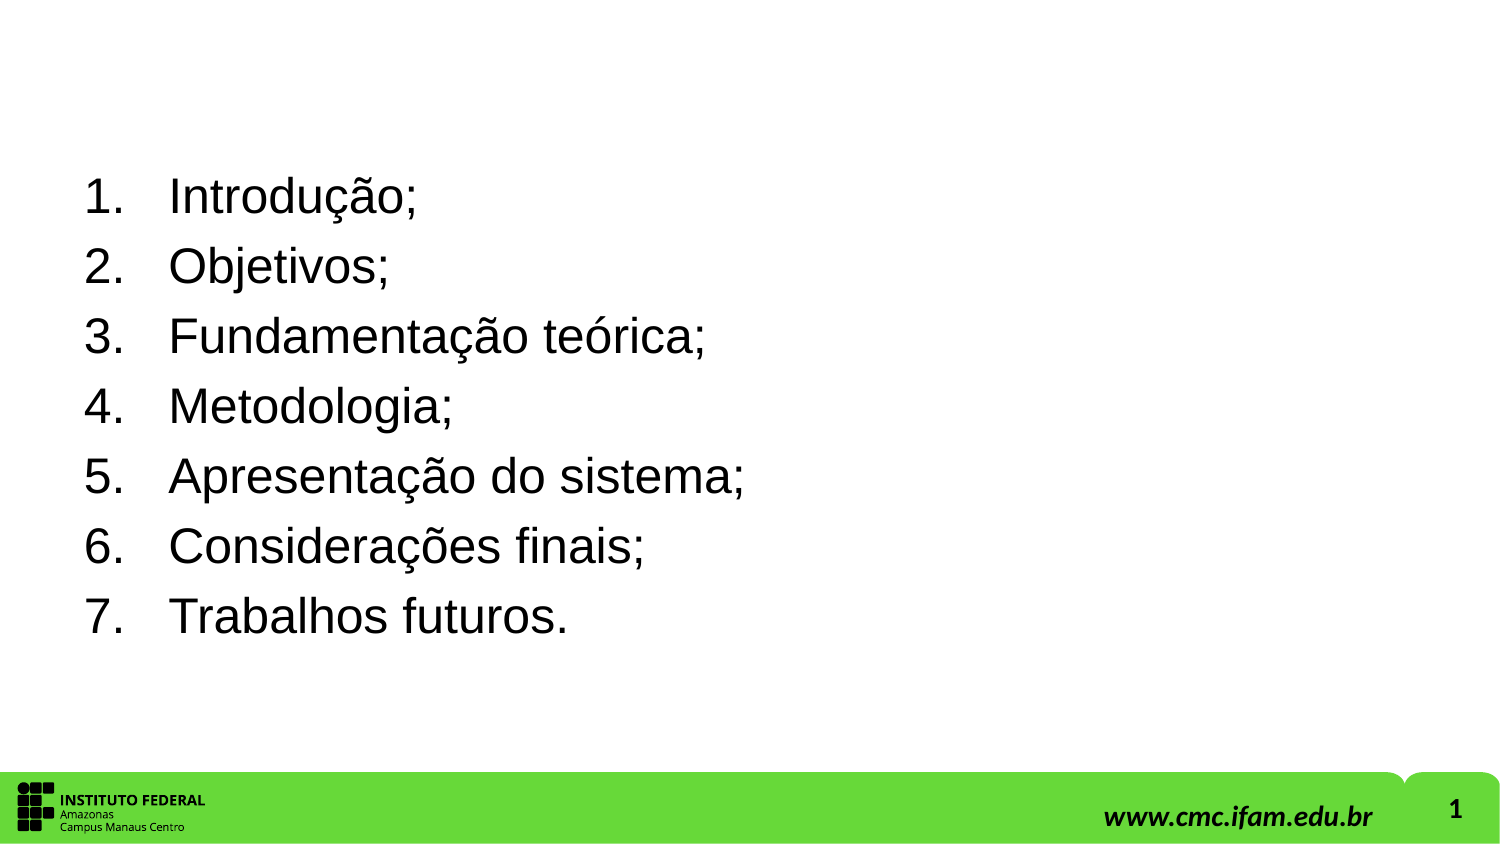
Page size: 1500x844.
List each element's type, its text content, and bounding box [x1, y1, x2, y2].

text_box [0, 772, 1500, 844]
text_box www.cmc.ifam.edu.br [927, 789, 1388, 840]
subtitle Introdução; Objetivos; Fundamentação teórica; Metodologia; Apresentação do sistema; Considerações finais; Trabalhos futuros. [68, 156, 1459, 724]
slide_number 1 [1411, 784, 1500, 830]
